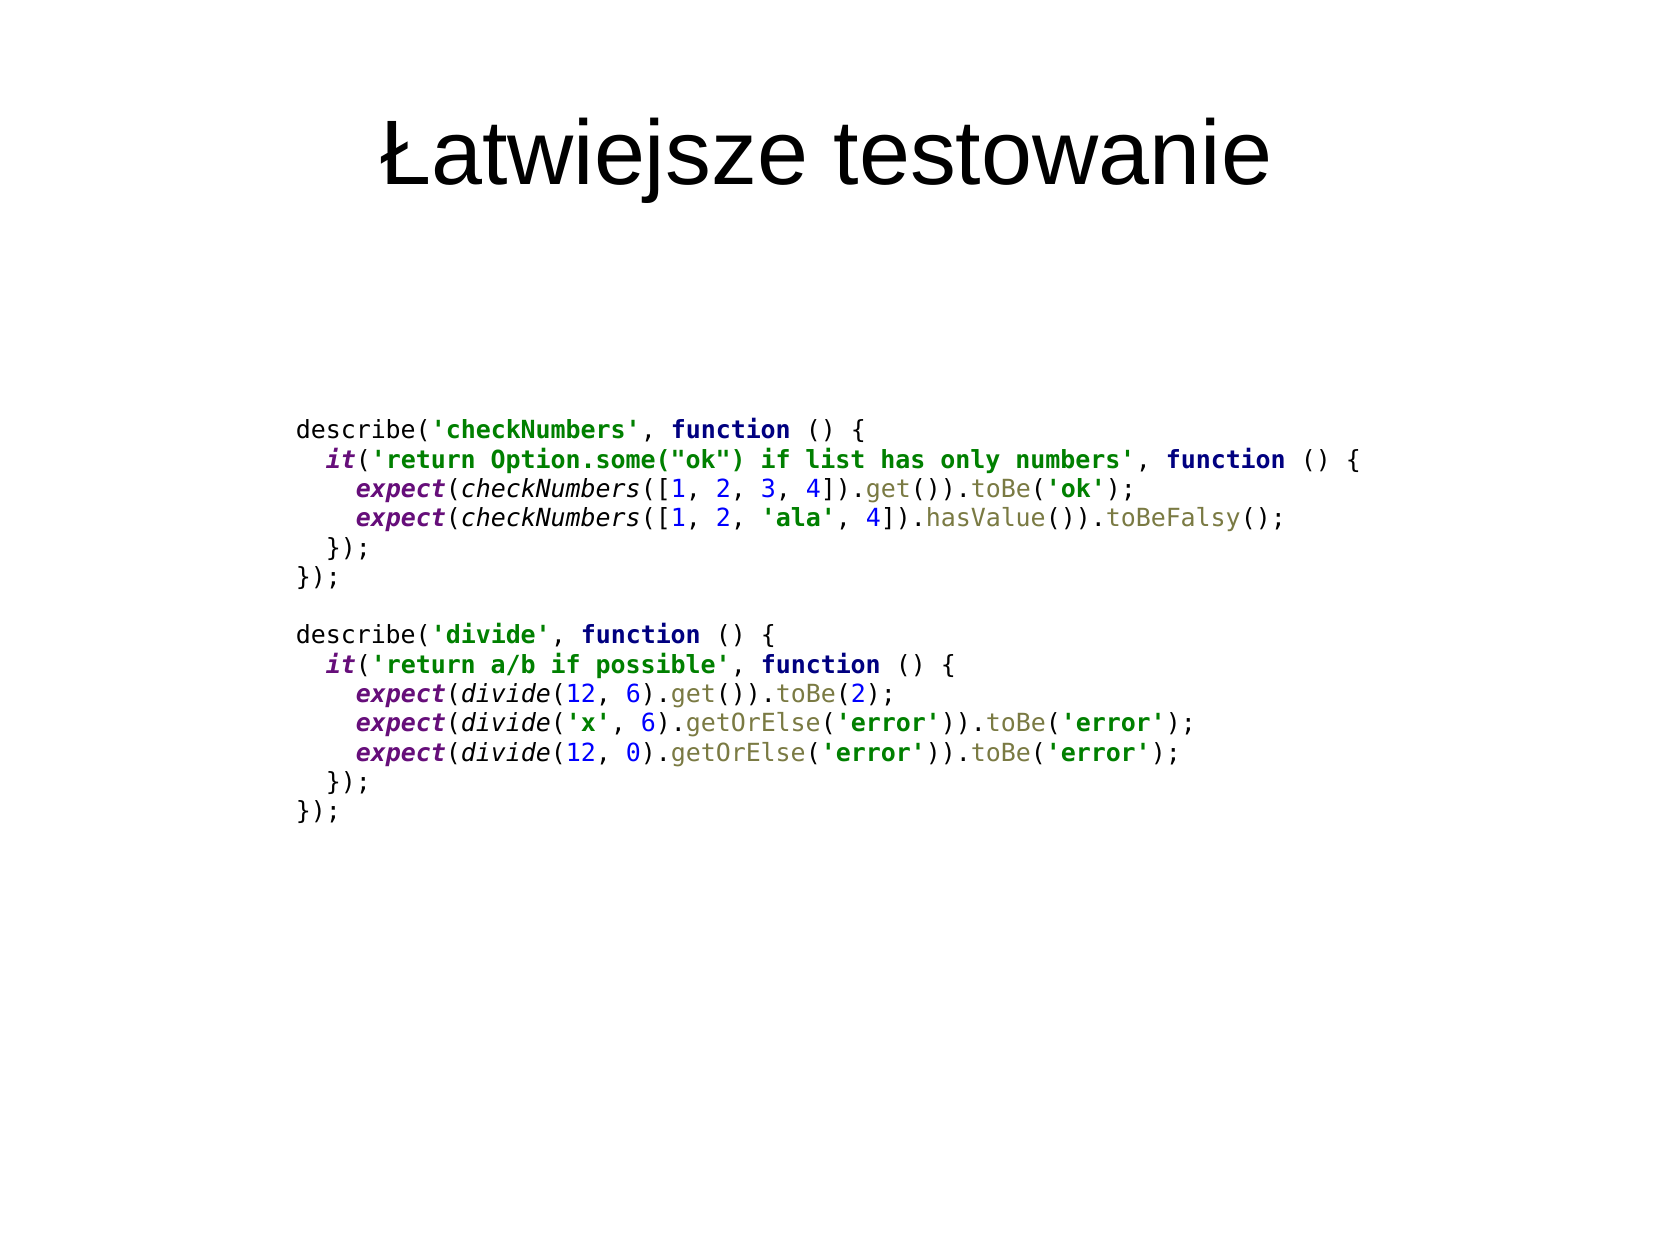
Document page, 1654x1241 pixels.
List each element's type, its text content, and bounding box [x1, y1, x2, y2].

title Łatwiejsze testowanie [82, 49, 1571, 257]
text_box describe('checkNumbers', function () { it('return Option.some("ok") if list has only numbers', function () { expect(checkNumbers([1, 2, 3, 4]).get()).toBe('ok'); expect(checkNumbers([1, 2, 'ala', 4]).hasValue()).toBeFalsy(); }); }); describe('divide', function () { it('return a/b if possible', function () { expect(divide(12, 6).get()).toBe(2); expect(divide('x', 6).getOrElse('error')).toBe('error'); expect(divide(12, 0).getOrElse('error')).toBe('error'); }); }); [281, 408, 1376, 834]
